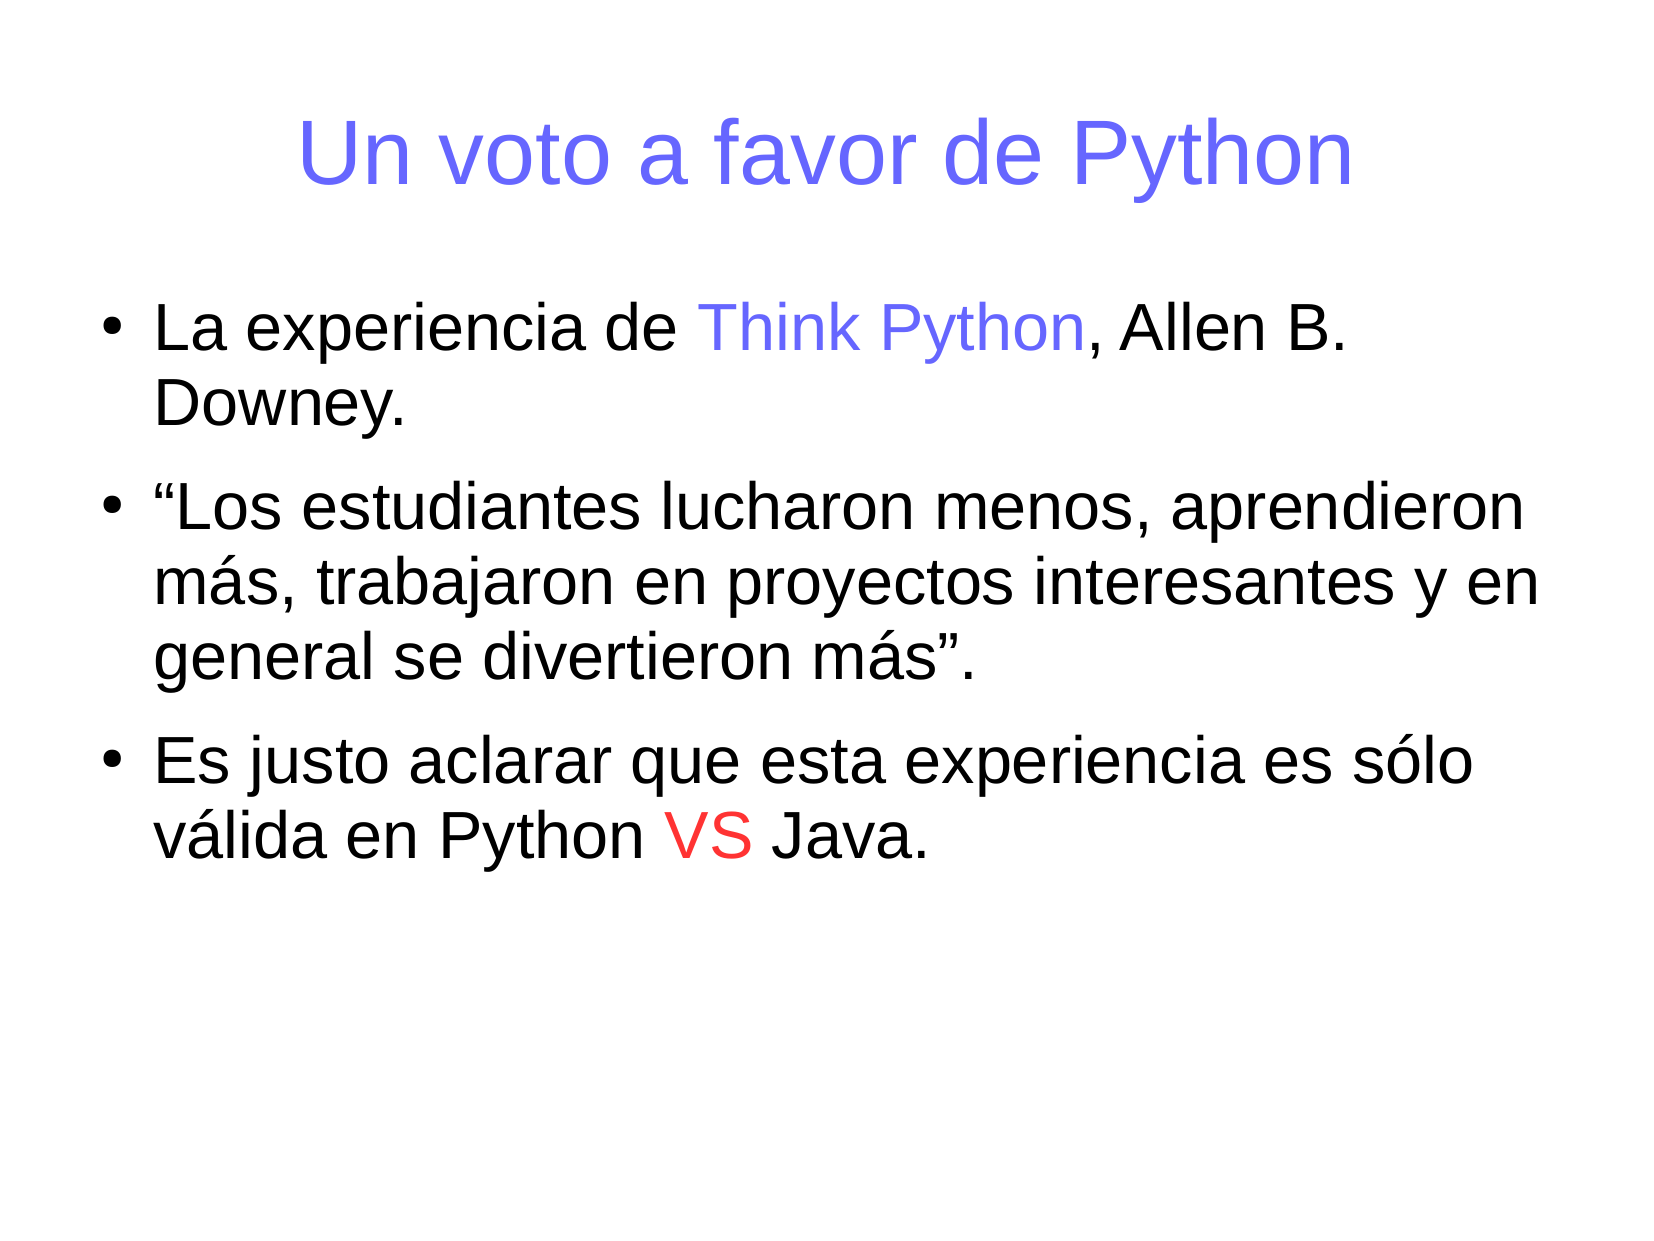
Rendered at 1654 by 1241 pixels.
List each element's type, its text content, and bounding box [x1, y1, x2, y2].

list La experiencia de Think Python, Allen B. Downey. “Los estudiantes lucharon menos, aprendieron más, trabajaron en proyectos interesantes y en general se divertieron más”. Es justo aclarar que esta experiencia es sólo válida en Python VS Java. [82, 290, 1571, 1010]
title Un voto a favor de Python [82, 49, 1571, 257]
